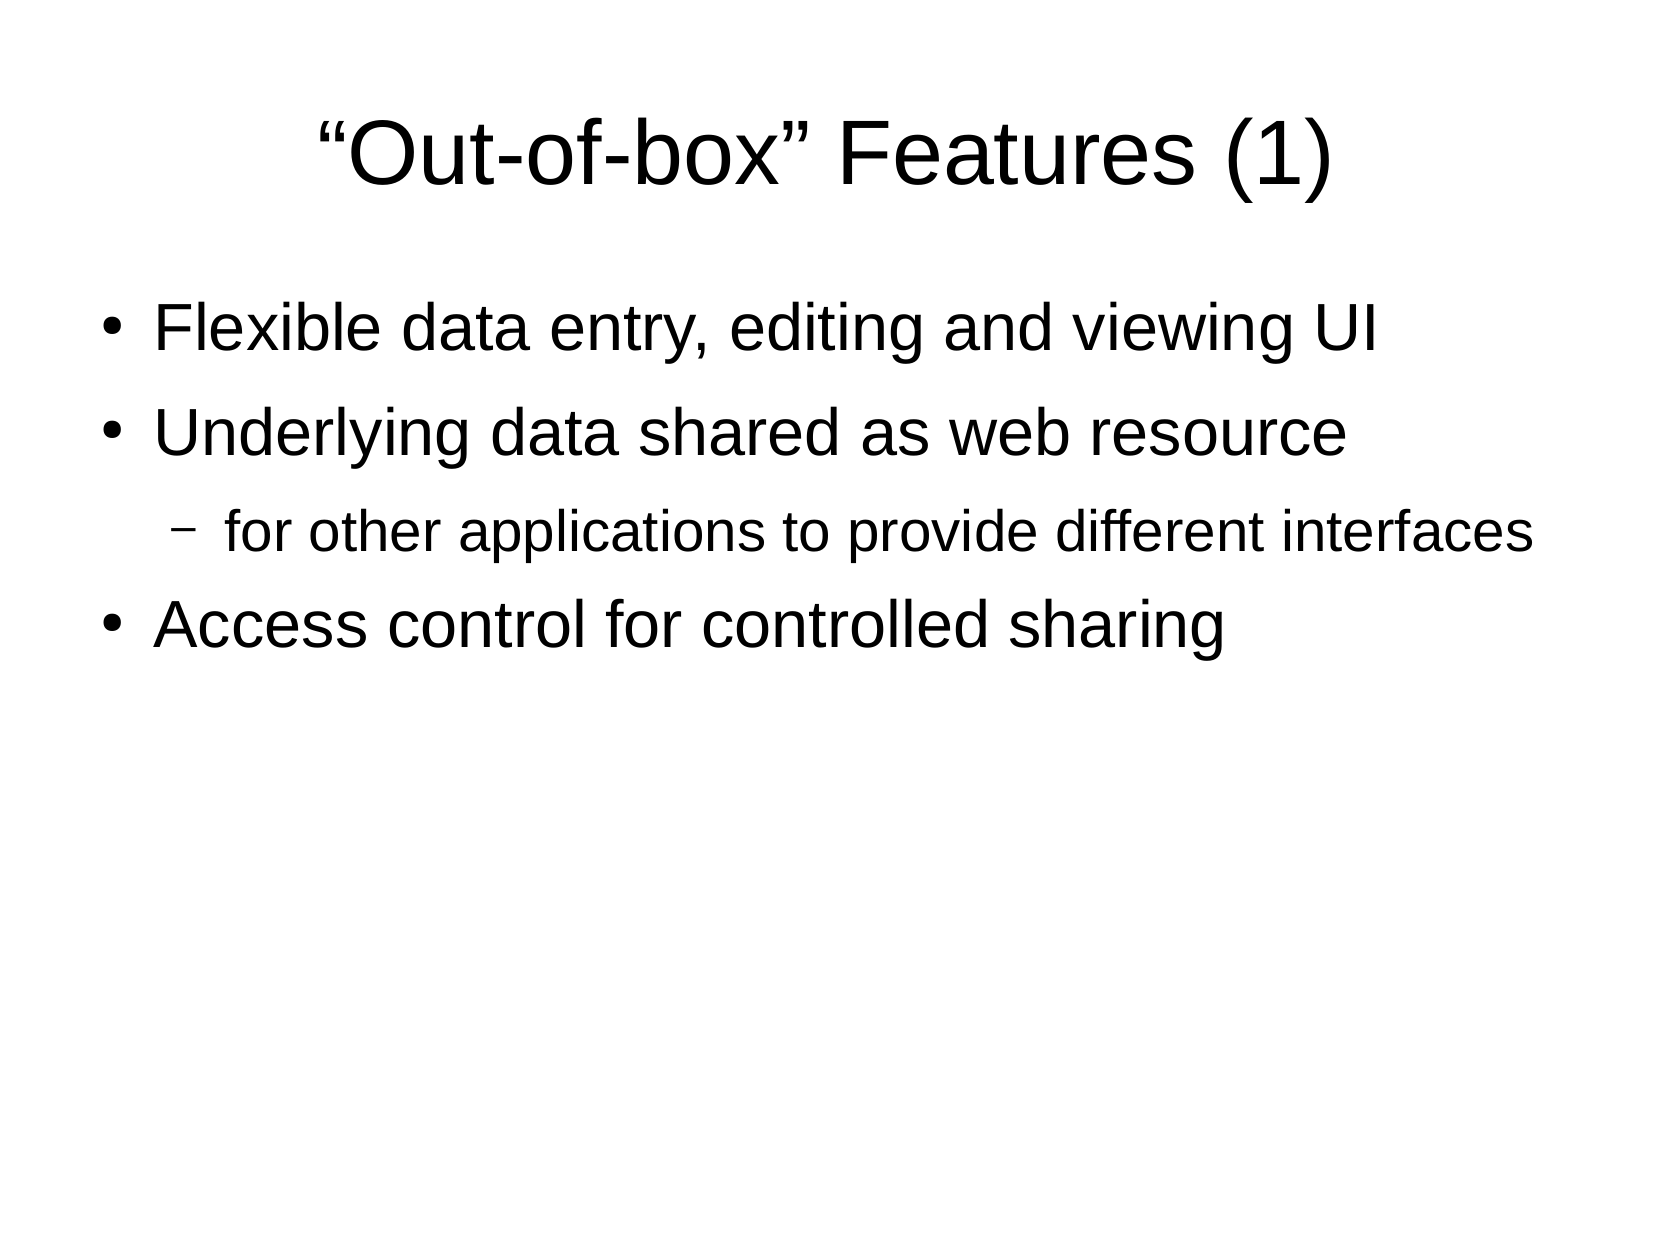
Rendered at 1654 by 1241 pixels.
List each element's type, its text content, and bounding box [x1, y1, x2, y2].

title “Out-of-box” Features (1) [82, 49, 1571, 257]
list Flexible data entry, editing and viewing UI Underlying data shared as web resource for other applications to provide different interfaces Access control for controlled sharing [82, 290, 1571, 1109]
